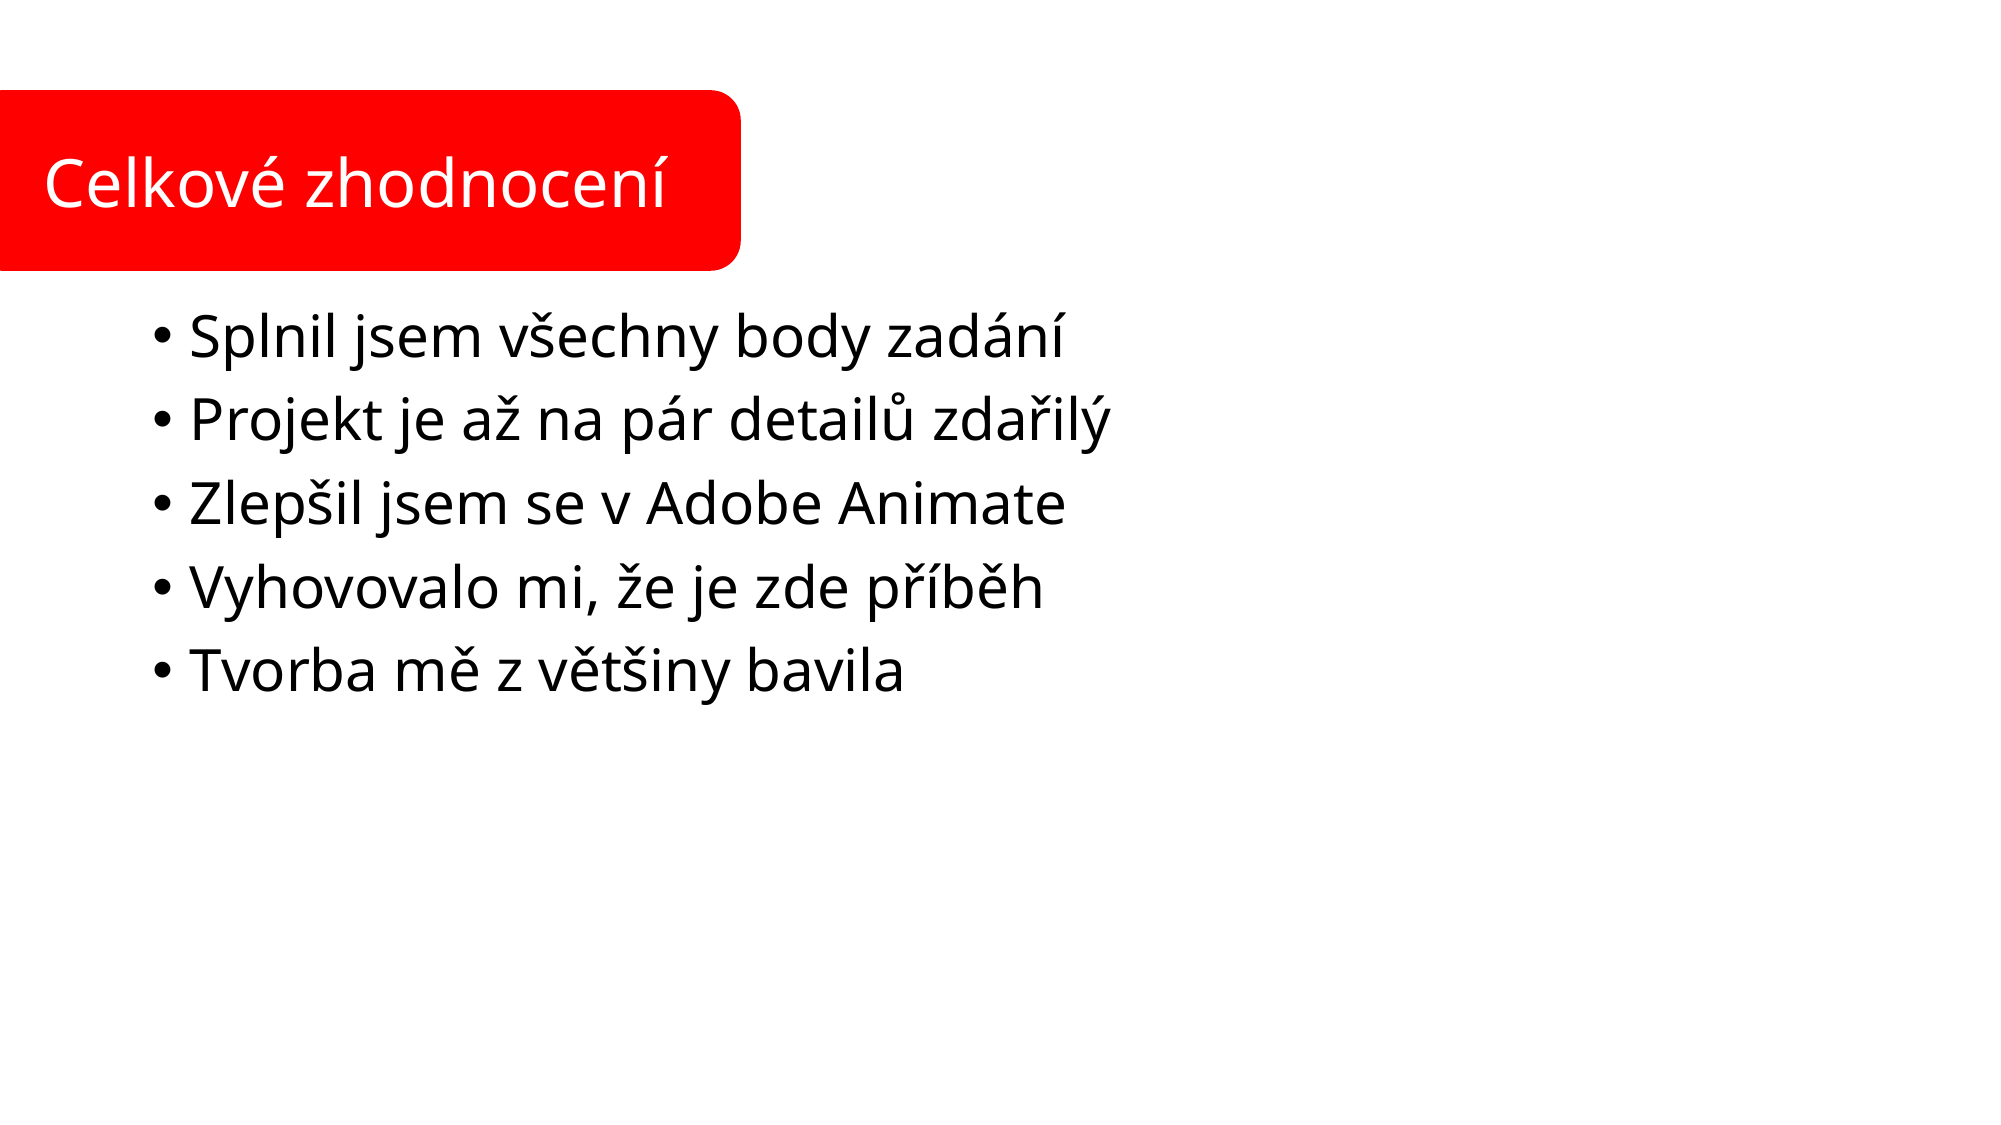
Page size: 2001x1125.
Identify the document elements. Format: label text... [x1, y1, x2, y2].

list Splnil jsem všechny body zadání Projekt je až na pár detailů zdařilý Zlepšil jsem se v Adobe Animate Vyhovovalo mi, že je zde příběh Tvorba mě z většiny bavila [137, 299, 1863, 1014]
text_box Celkové zhodnocení [0, 90, 741, 271]
